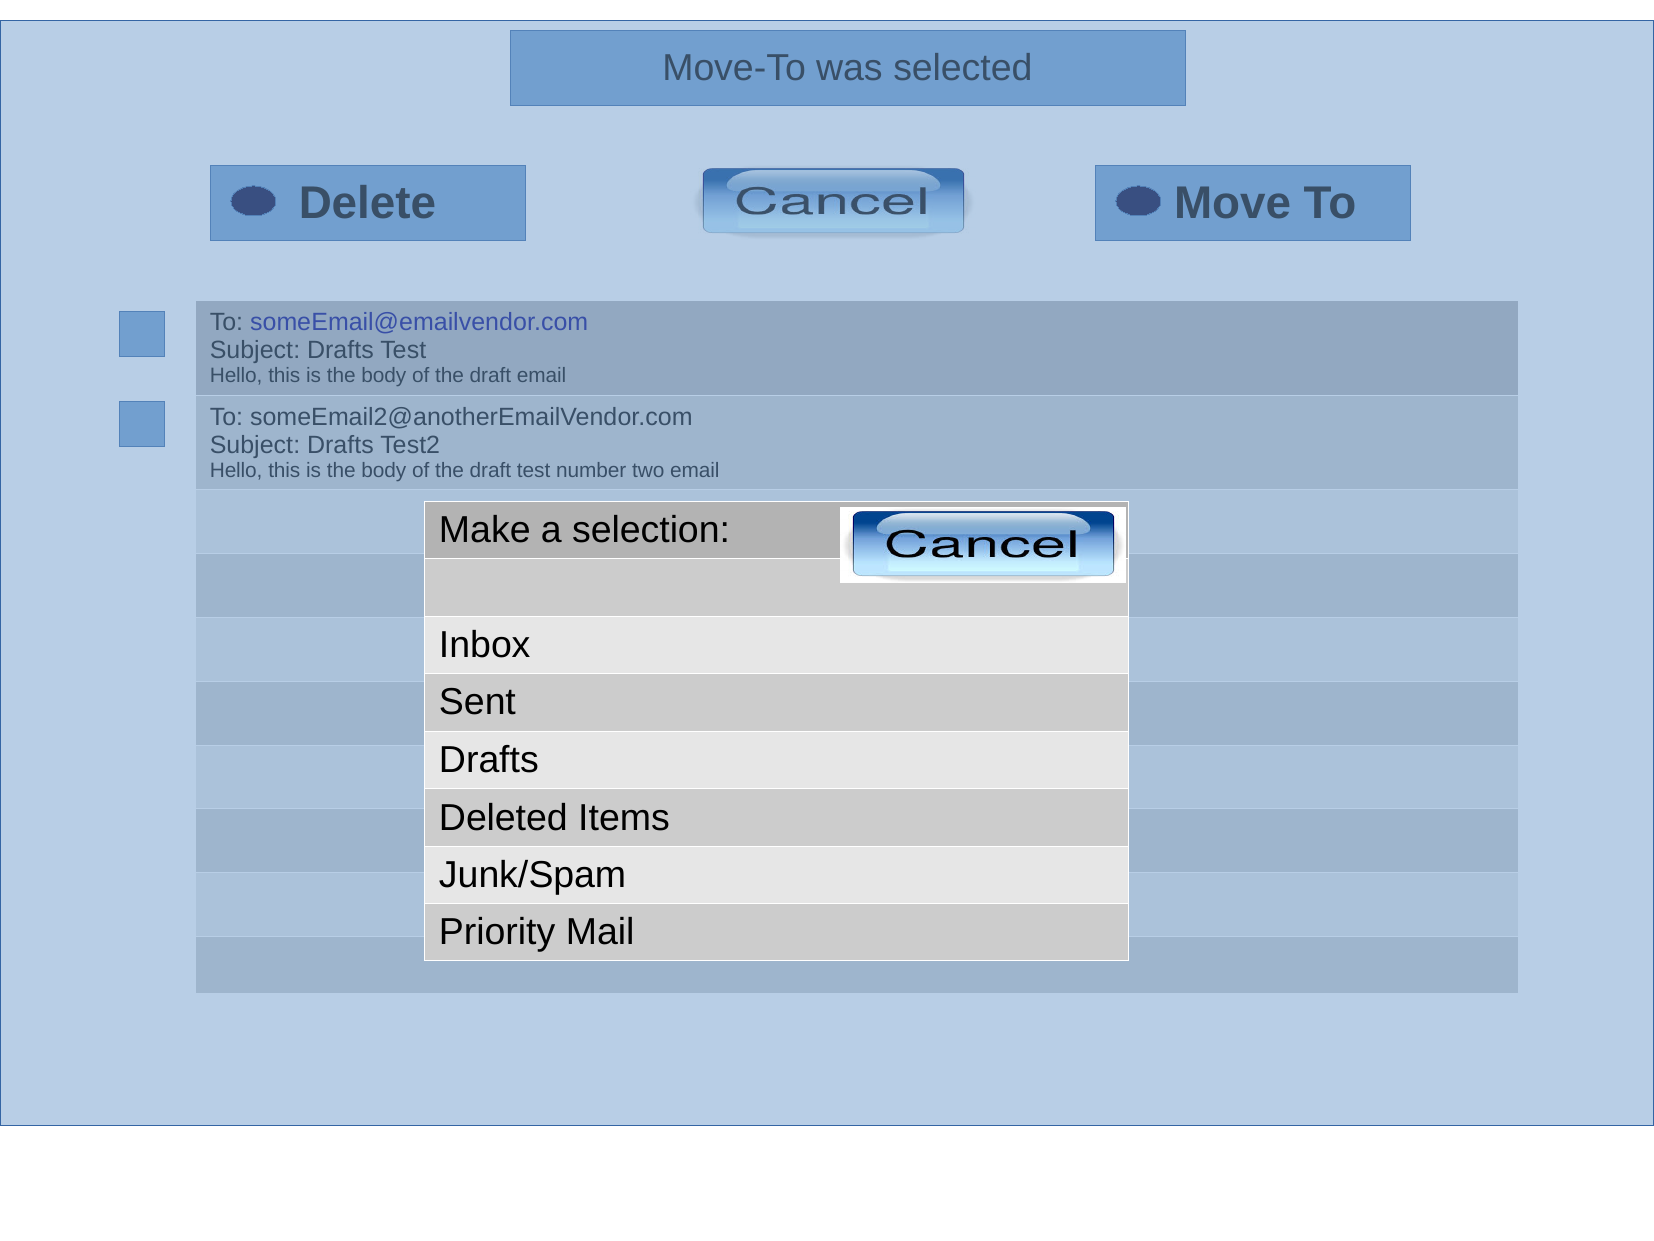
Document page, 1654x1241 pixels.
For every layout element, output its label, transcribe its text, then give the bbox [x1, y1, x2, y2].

table_cell Junk/Spam [425, 847, 1128, 903]
table_cell Sent [425, 674, 1128, 731]
table_cell Inbox [425, 617, 1128, 673]
table_cell Deleted Items [425, 789, 1128, 846]
table_cell [425, 559, 1128, 616]
table_cell Priority Mail [425, 904, 1128, 960]
text_box [0, 20, 1654, 1126]
table_header Make a selection: [425, 502, 1128, 558]
table_cell Drafts [425, 732, 1128, 788]
picture [840, 507, 1126, 583]
